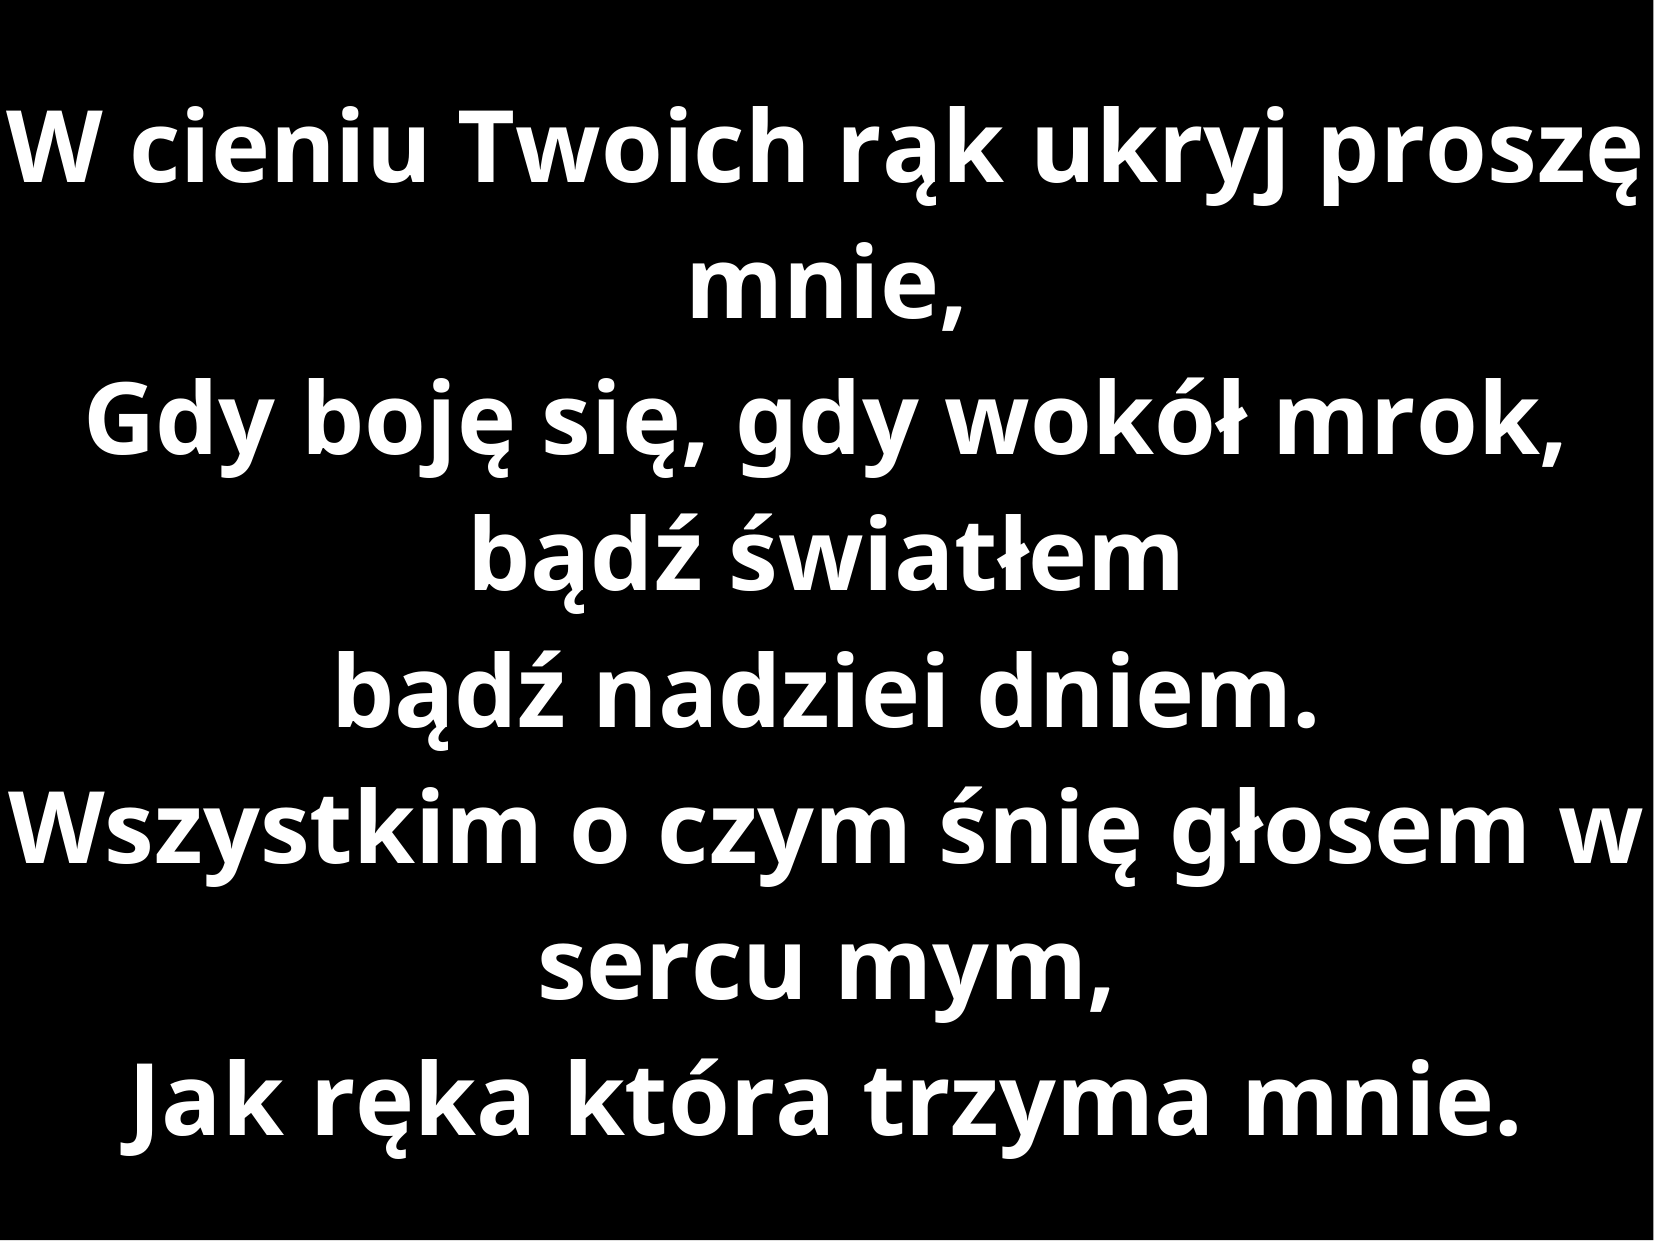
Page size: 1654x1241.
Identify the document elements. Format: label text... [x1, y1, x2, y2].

title W cieniu Twoich rąk ukryj proszę mnie, Gdy boję się, gdy wokół mrok, bądź światłem bądź nadziei dniem. Wszystkim o czym śnię głosem w sercu mym, Jak ręka która trzyma mnie. [0, 0, 1654, 1241]
